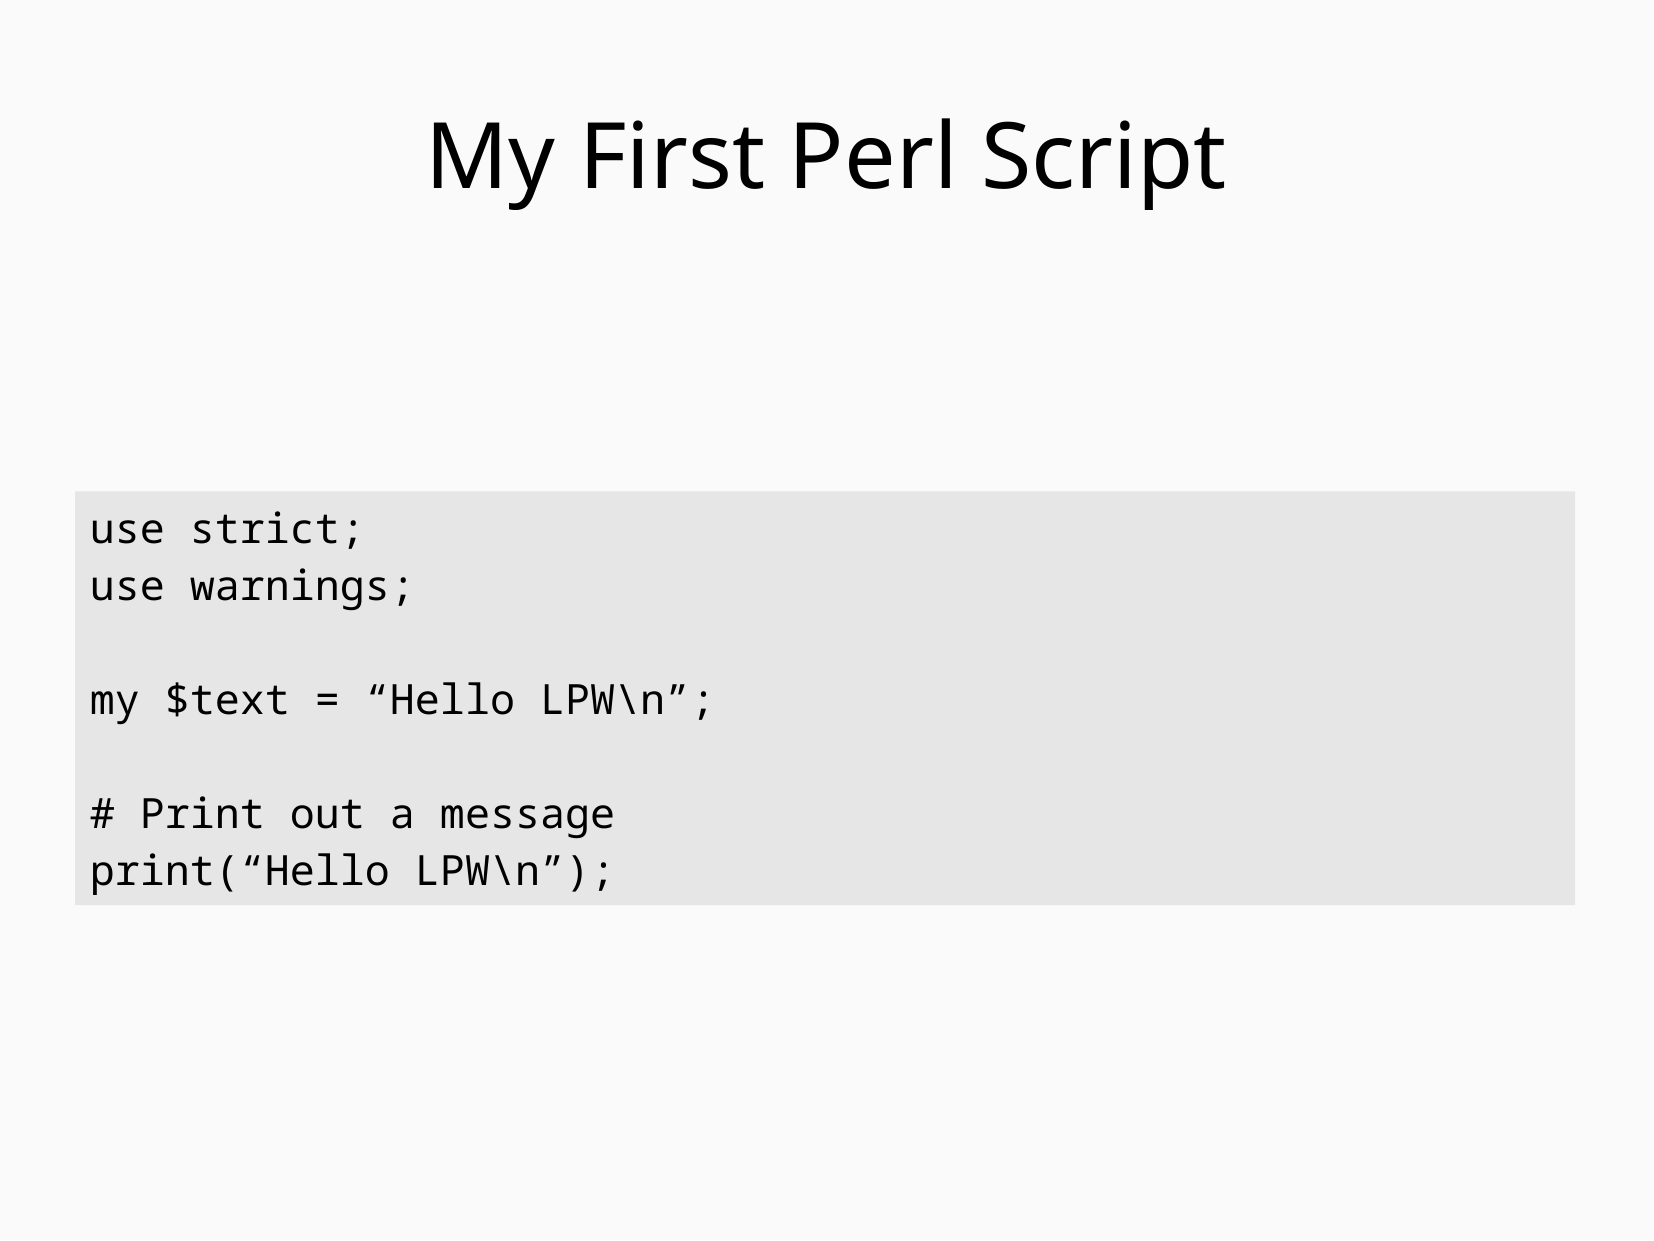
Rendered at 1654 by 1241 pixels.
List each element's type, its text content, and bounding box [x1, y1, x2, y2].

text_box use strict; use warnings; my $text = “Hello LPW\n”; # Print out a message print(“Hello LPW\n”); [75, 491, 1576, 846]
title My First Perl Script [82, 49, 1571, 257]
